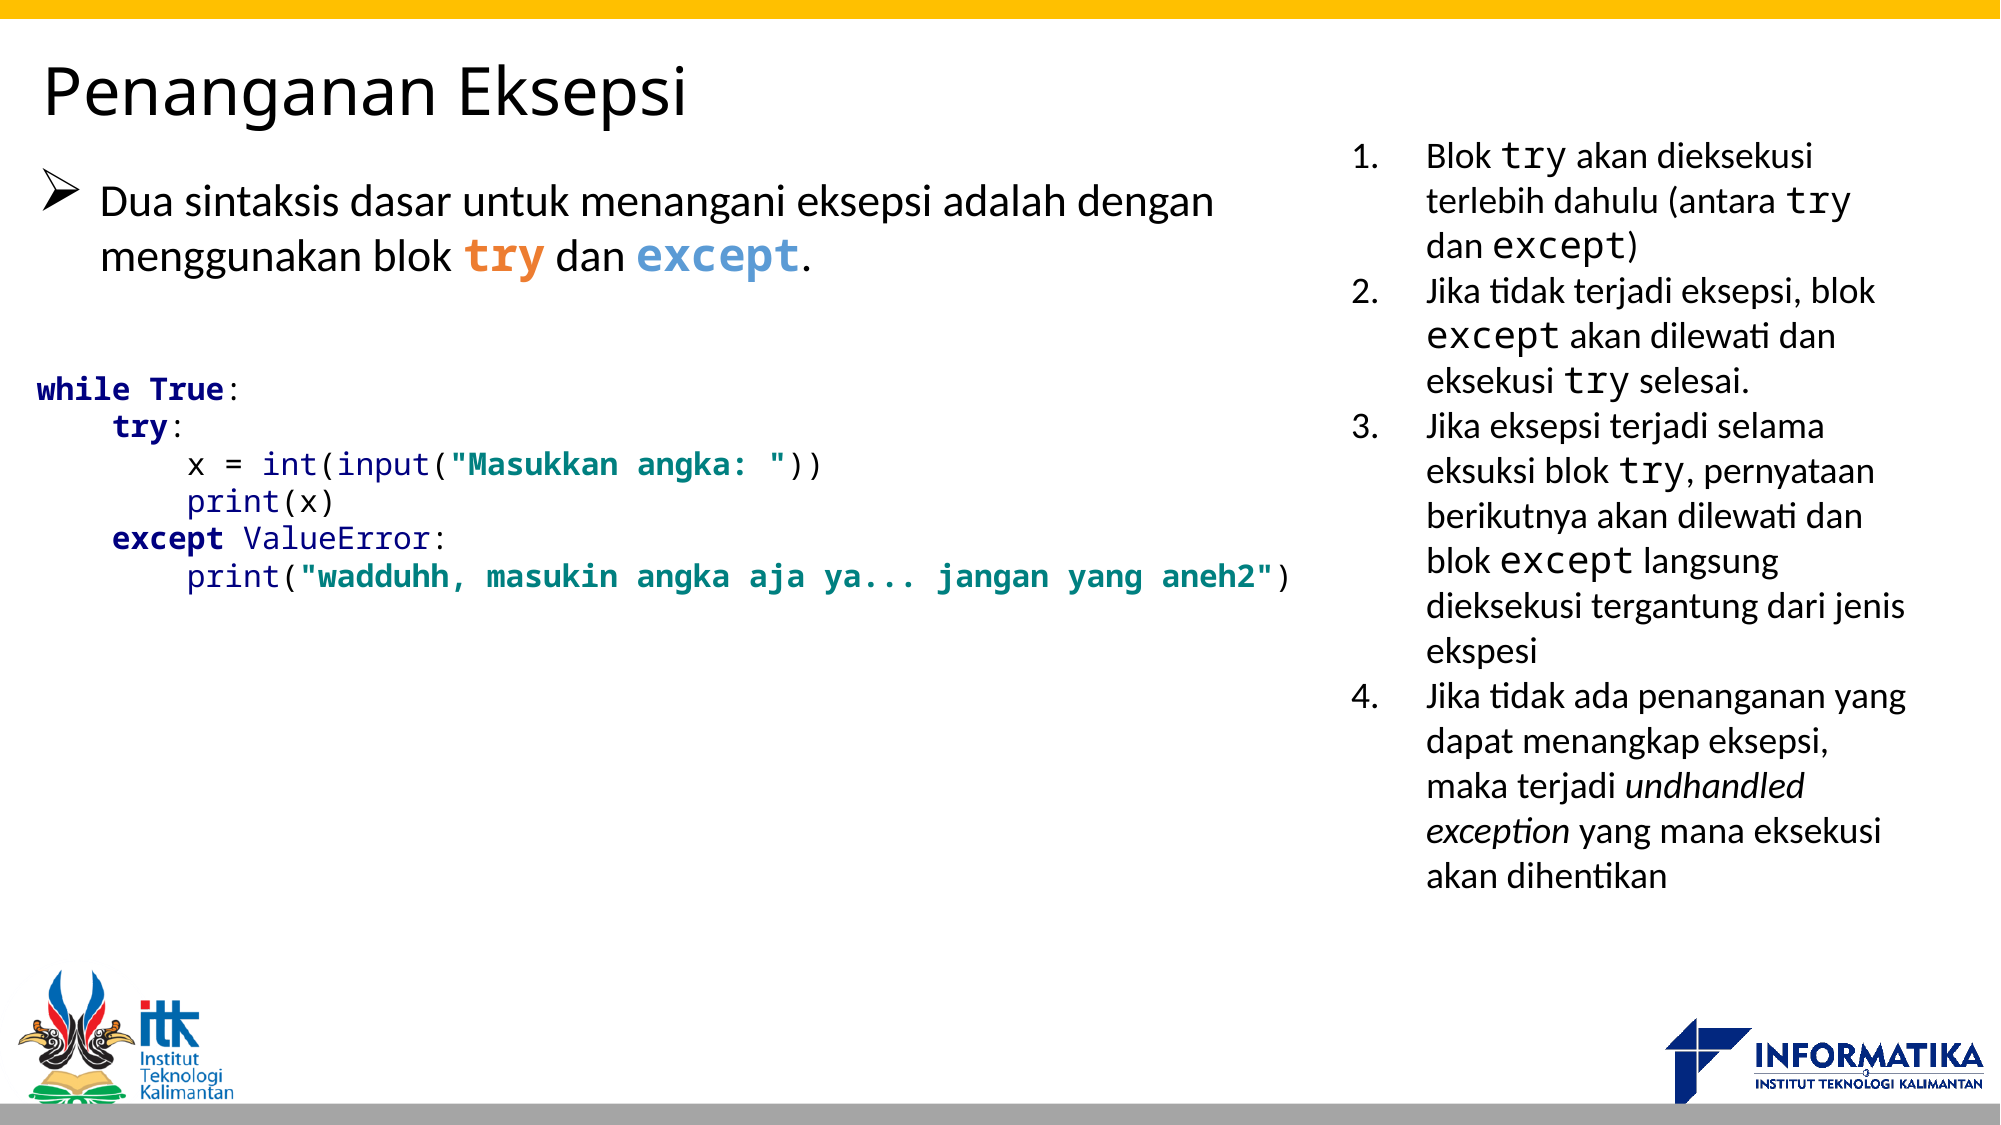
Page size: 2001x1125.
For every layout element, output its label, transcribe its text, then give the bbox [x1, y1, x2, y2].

text_box while True: try: x = int(input("Masukkan angka: ")) print(x) except ValueError: print("wadduhh, masukin angka aja ya... jangan yang aneh2") [16, 358, 1336, 604]
text_box Blok try akan dieksekusi terlebih dahulu (antara try dan except) Jika tidak terjadi eksepsi, blok except akan dilewati dan eksekusi try selesai. Jika eksepsi terjadi selama eksuksi blok try, pernyataan berikutnya akan dilewati dan blok except langsung dieksekusi tergantung dari jenis ekspesi Jika tidak ada penanganan yang dapat menangkap eksepsi, maka terjadi undhandled exception yang mana eksekusi akan dihentikan [1336, 123, 1923, 904]
text_box [0, 0, 2000, 19]
picture [0, 936, 252, 1103]
picture [1664, 1017, 1984, 1103]
title Penanganan Eksepsi [22, 38, 1887, 162]
text_box Dua sintaksis dasar untuk menangani eksepsi adalah dengan menggunakan blok try dan except. [22, 162, 1296, 288]
